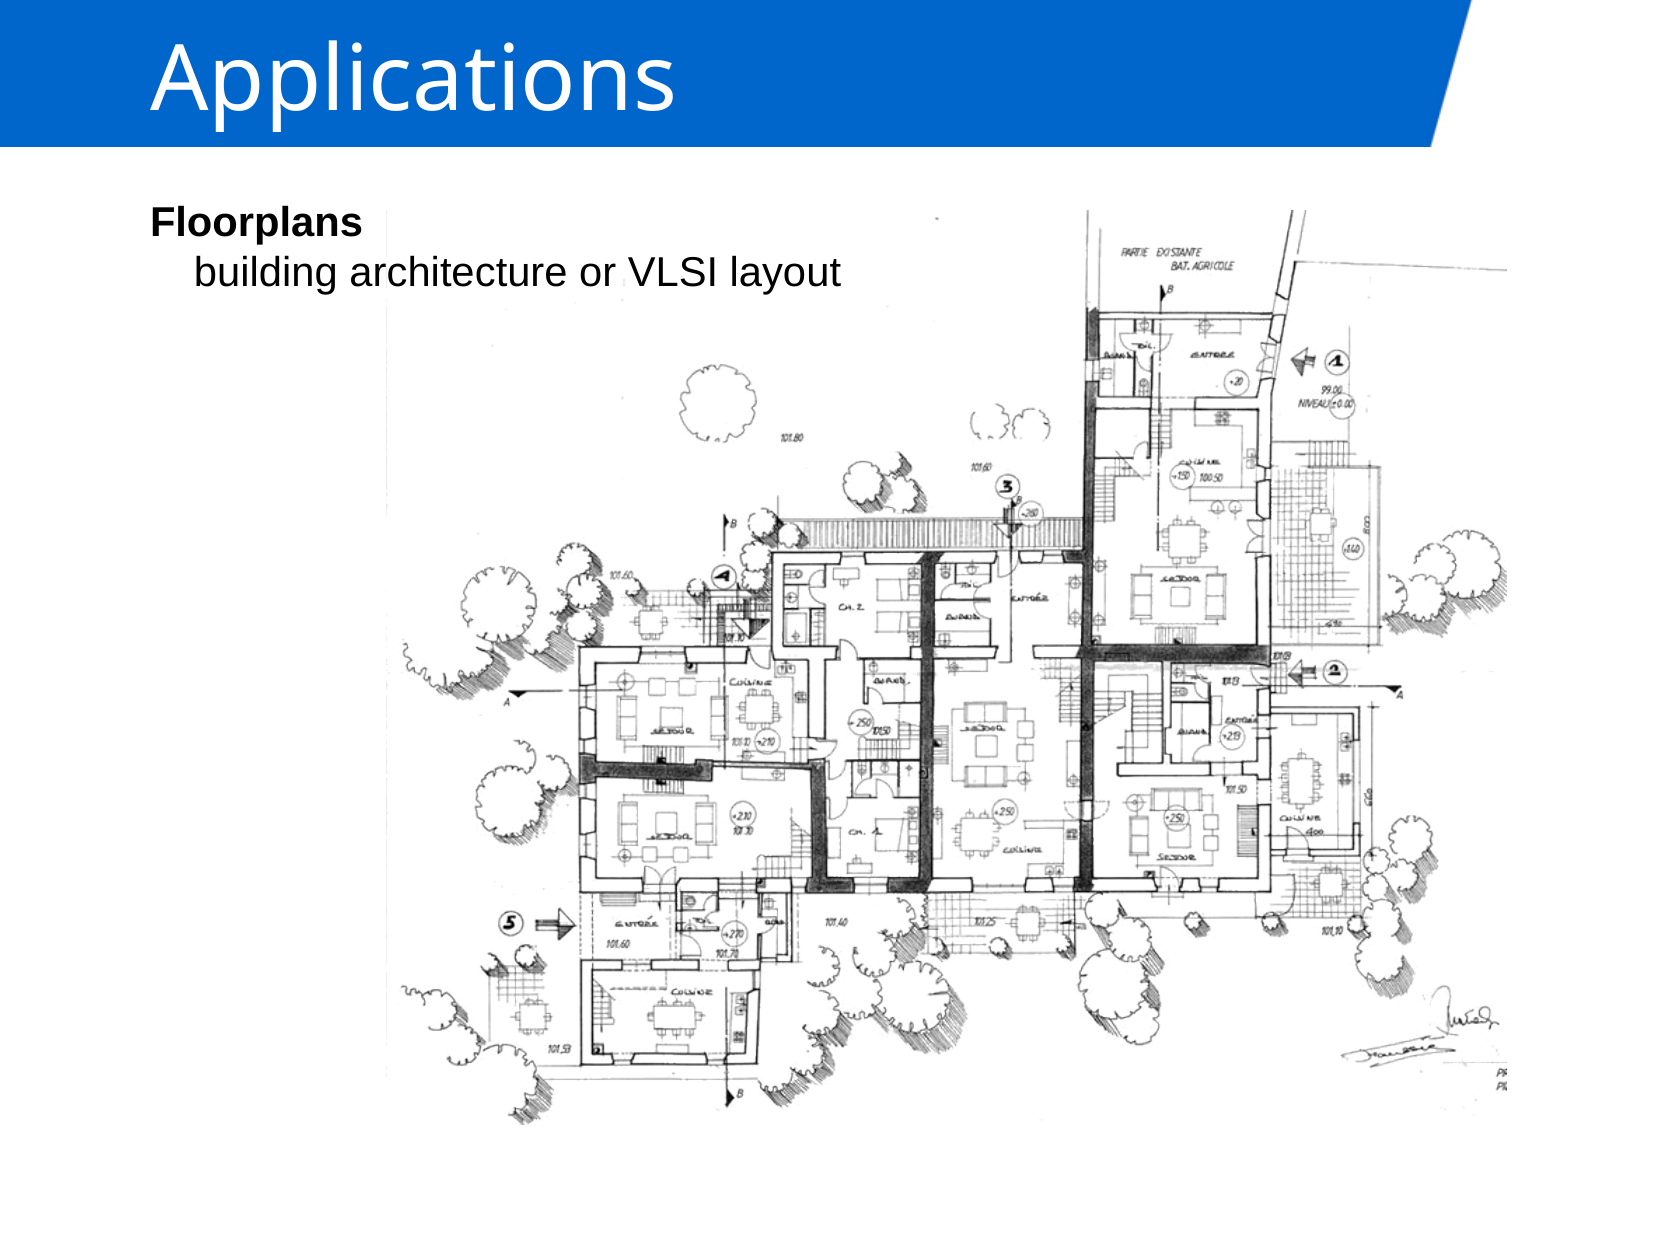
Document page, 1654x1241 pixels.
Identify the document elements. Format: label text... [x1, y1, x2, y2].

list Floorplans building architecture or VLSI layout [150, 195, 1497, 1022]
title Applications [150, 15, 1456, 136]
picture [0, 0, 1474, 147]
picture [386, 210, 1507, 1126]
